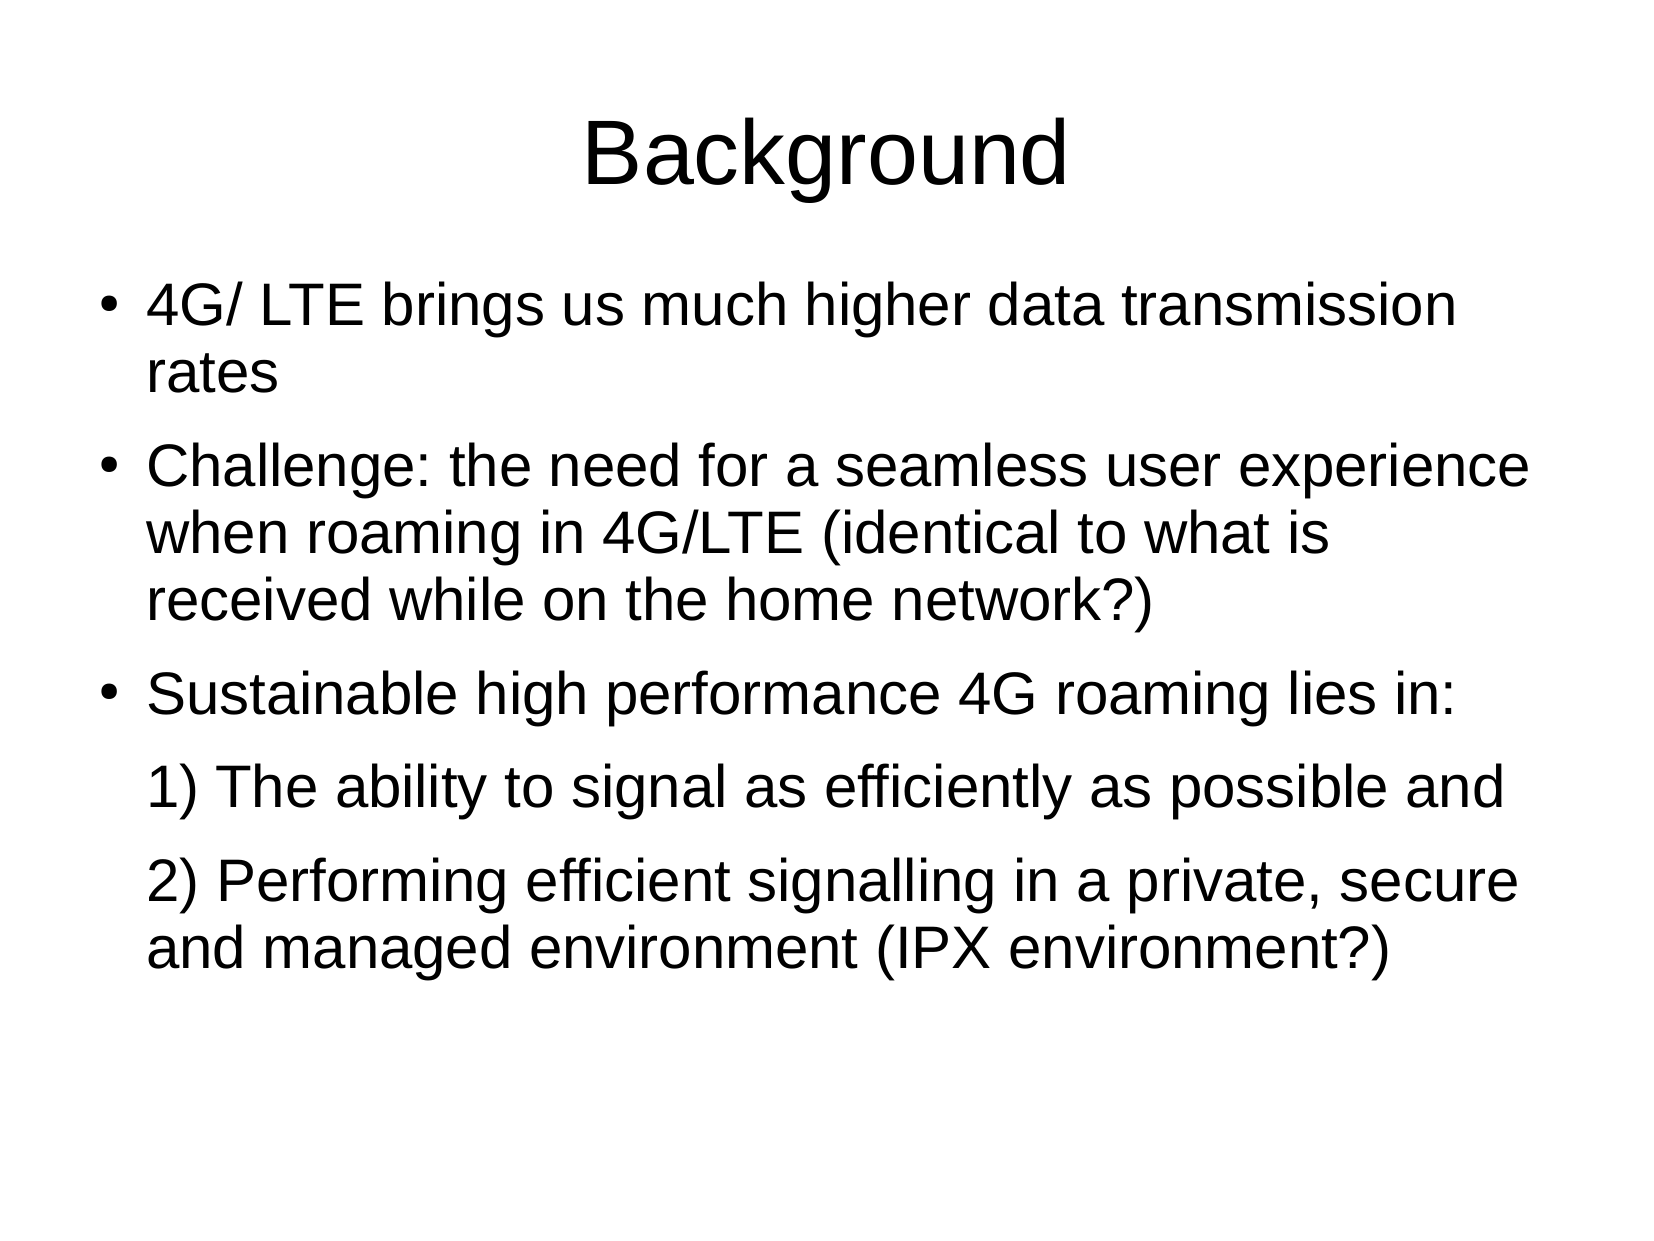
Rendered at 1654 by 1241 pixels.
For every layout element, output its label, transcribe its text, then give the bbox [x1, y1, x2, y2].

title Background [82, 49, 1571, 257]
list 4G/ LTE brings us much higher data transmission rates Challenge: the need for a seamless user experience when roaming in 4G/LTE (identical to what is received while on the home network?) Sustainable high performance 4G roaming lies in: 1) The ability to signal as efficiently as possible and 2) Performing efficient signalling in a private, secure and managed environment (IPX environment?) [82, 271, 1571, 991]
